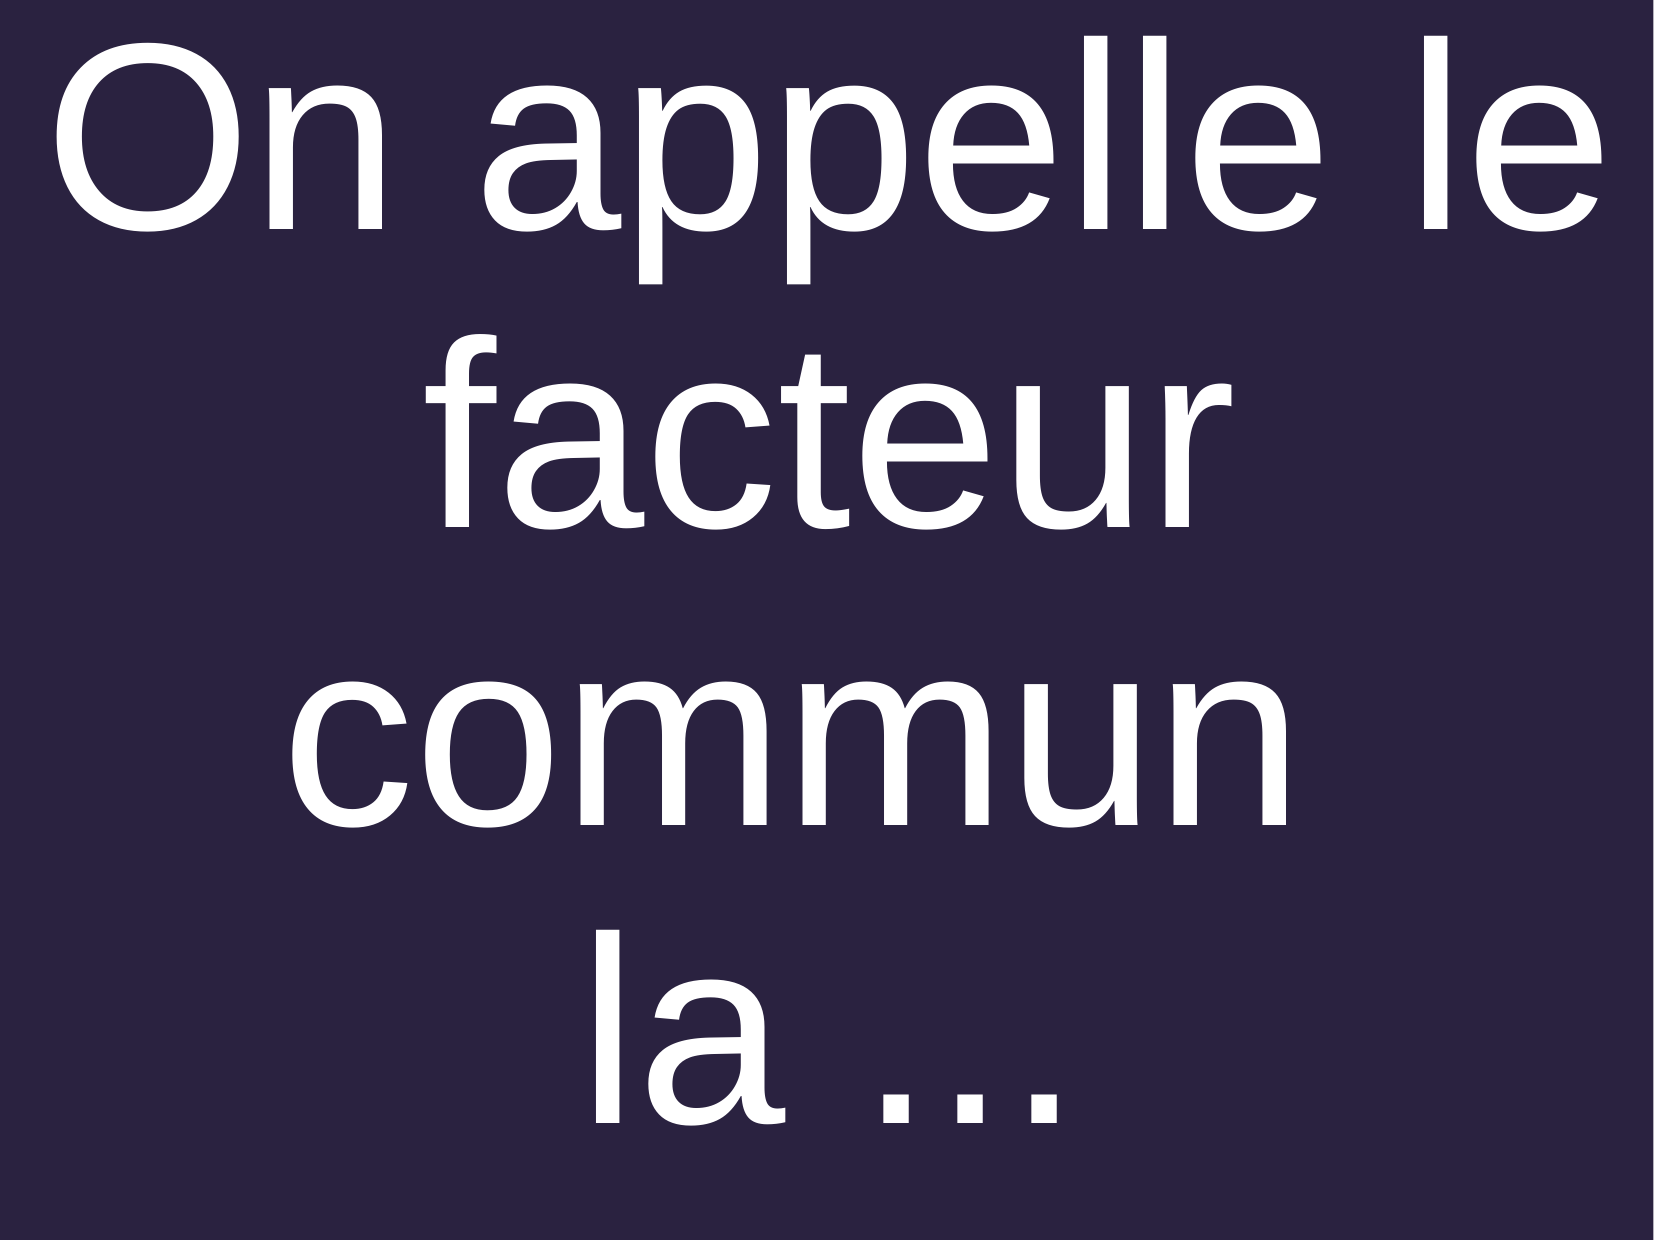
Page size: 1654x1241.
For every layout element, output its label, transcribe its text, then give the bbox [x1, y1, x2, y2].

title On appelle le facteur commun la ... [2, 0, 1654, 1181]
